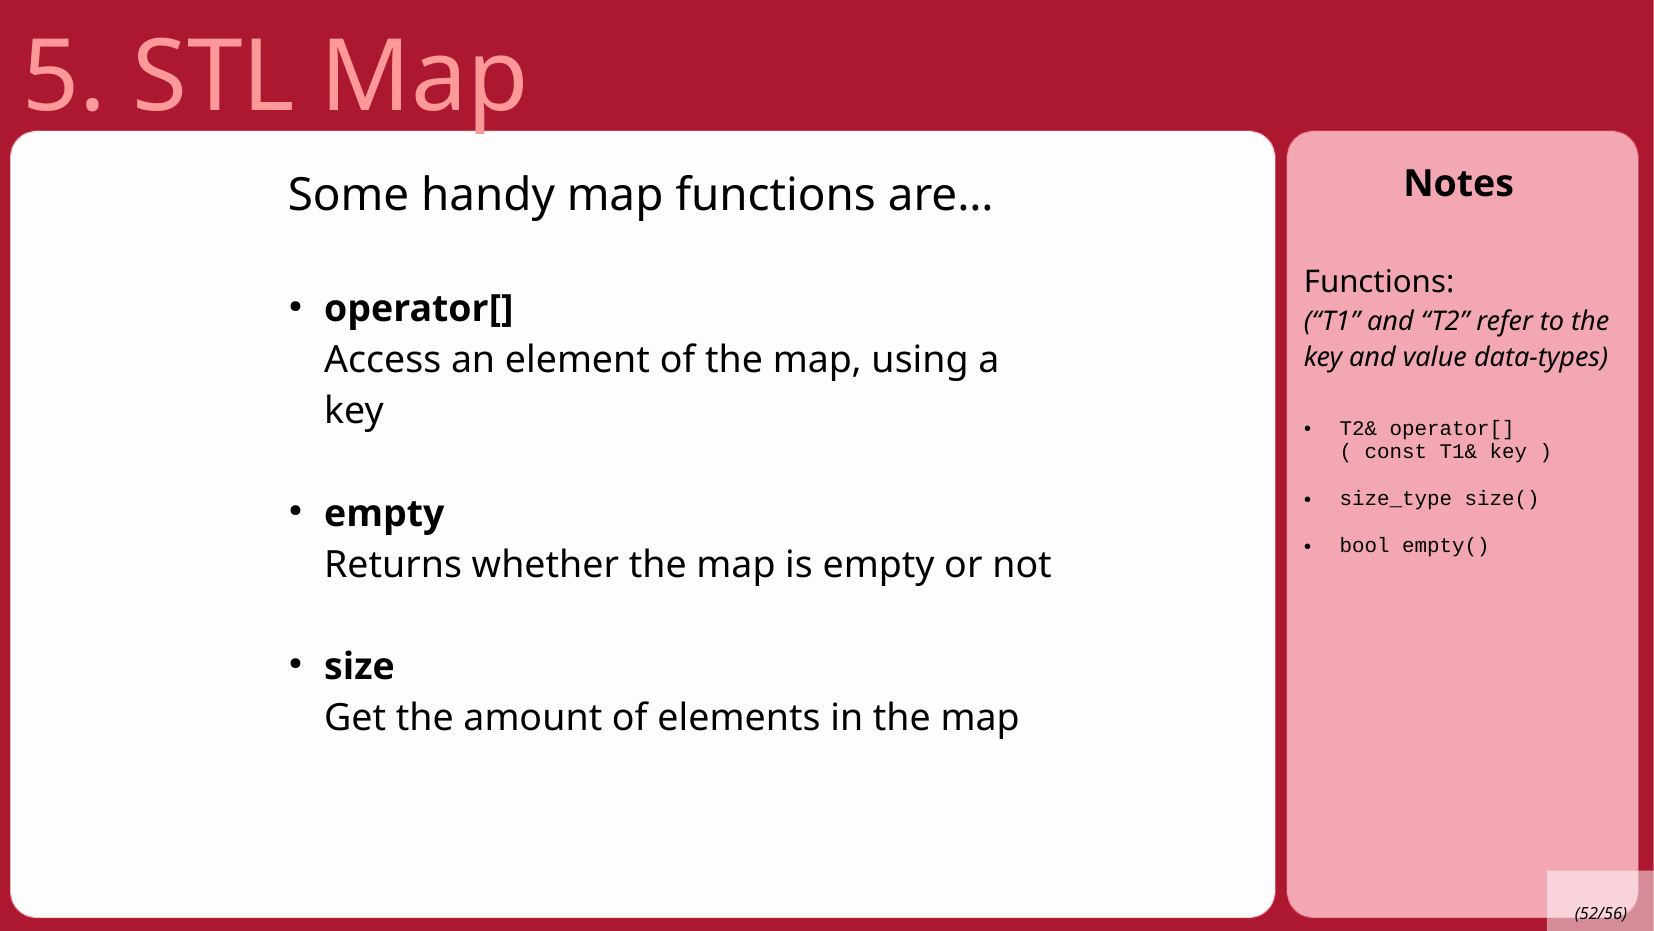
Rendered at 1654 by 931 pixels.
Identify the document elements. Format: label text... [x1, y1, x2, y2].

picture [0, 0, 1654, 931]
text_box (<number>/56) [1546, 877, 1654, 931]
text_box Some handy map functions are… [34, 160, 1248, 224]
title 5. STL Map [22, 7, 1511, 136]
text_box operator[] Access an element of the map, using a key empty Returns whether the map is empty or not size Get the amount of elements in the map [288, 281, 1061, 827]
text_box Notes Functions: (“T1” and “T2” refer to the key and value data-types) T2& operator[] ( const T1& key ) size_type size() bool empty() [1289, 149, 1629, 591]
